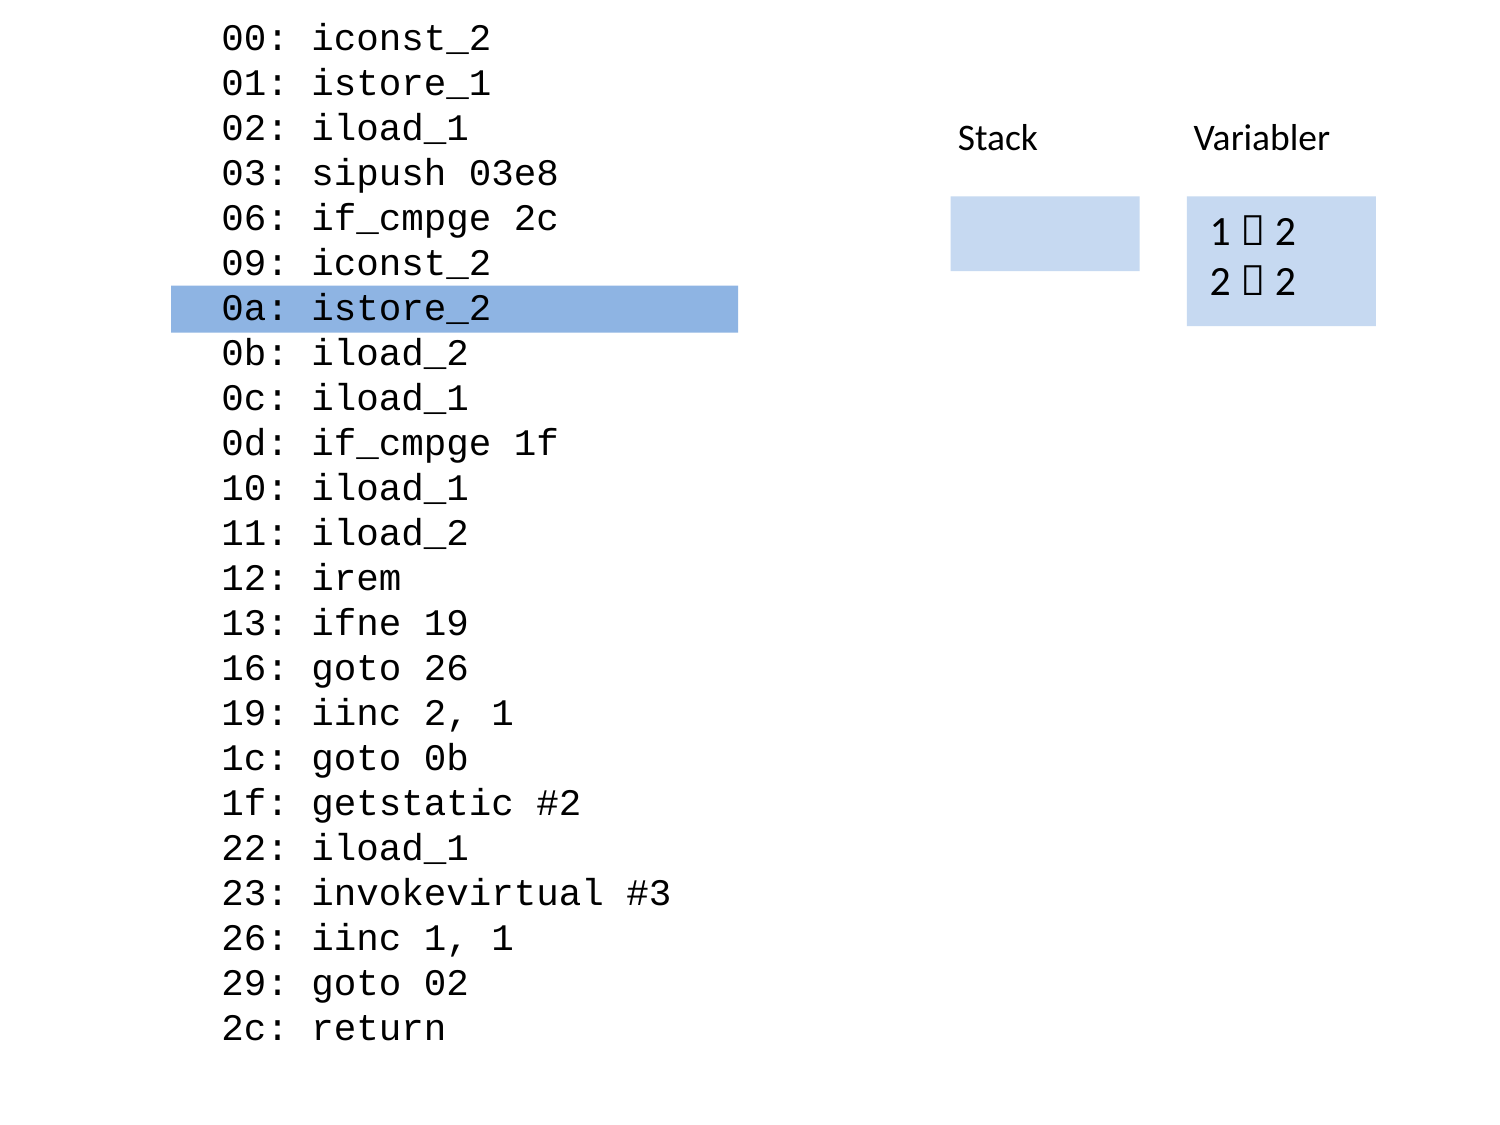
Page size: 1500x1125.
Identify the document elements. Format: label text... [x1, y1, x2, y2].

text_box [1186, 196, 1376, 327]
text_box 00: iconst_2 01: istore_1 02: iload_1 03: sipush 03e8 06: if_cmpge 2c 09: iconst_2 0a: istore_2 0b: iload_2 0c: iload_1 0d: if_cmpge 1f 10: iload_1 11: iload_2 12: irem 13: ifne 19 16: goto 26 19: iinc 2, 1 1c: goto 0b 1f: getstatic #2 22: iload_1 23: invokevirtual #3 26: iinc 1, 1 29: goto 02 2c: return [206, 5, 703, 1056]
text_box 1  2 2  2 [1194, 196, 1328, 312]
text_box Stack [943, 105, 1053, 165]
text_box [171, 285, 206, 333]
text_box [703, 285, 739, 333]
text_box Variabler [1178, 105, 1345, 165]
text_box [950, 196, 1140, 272]
